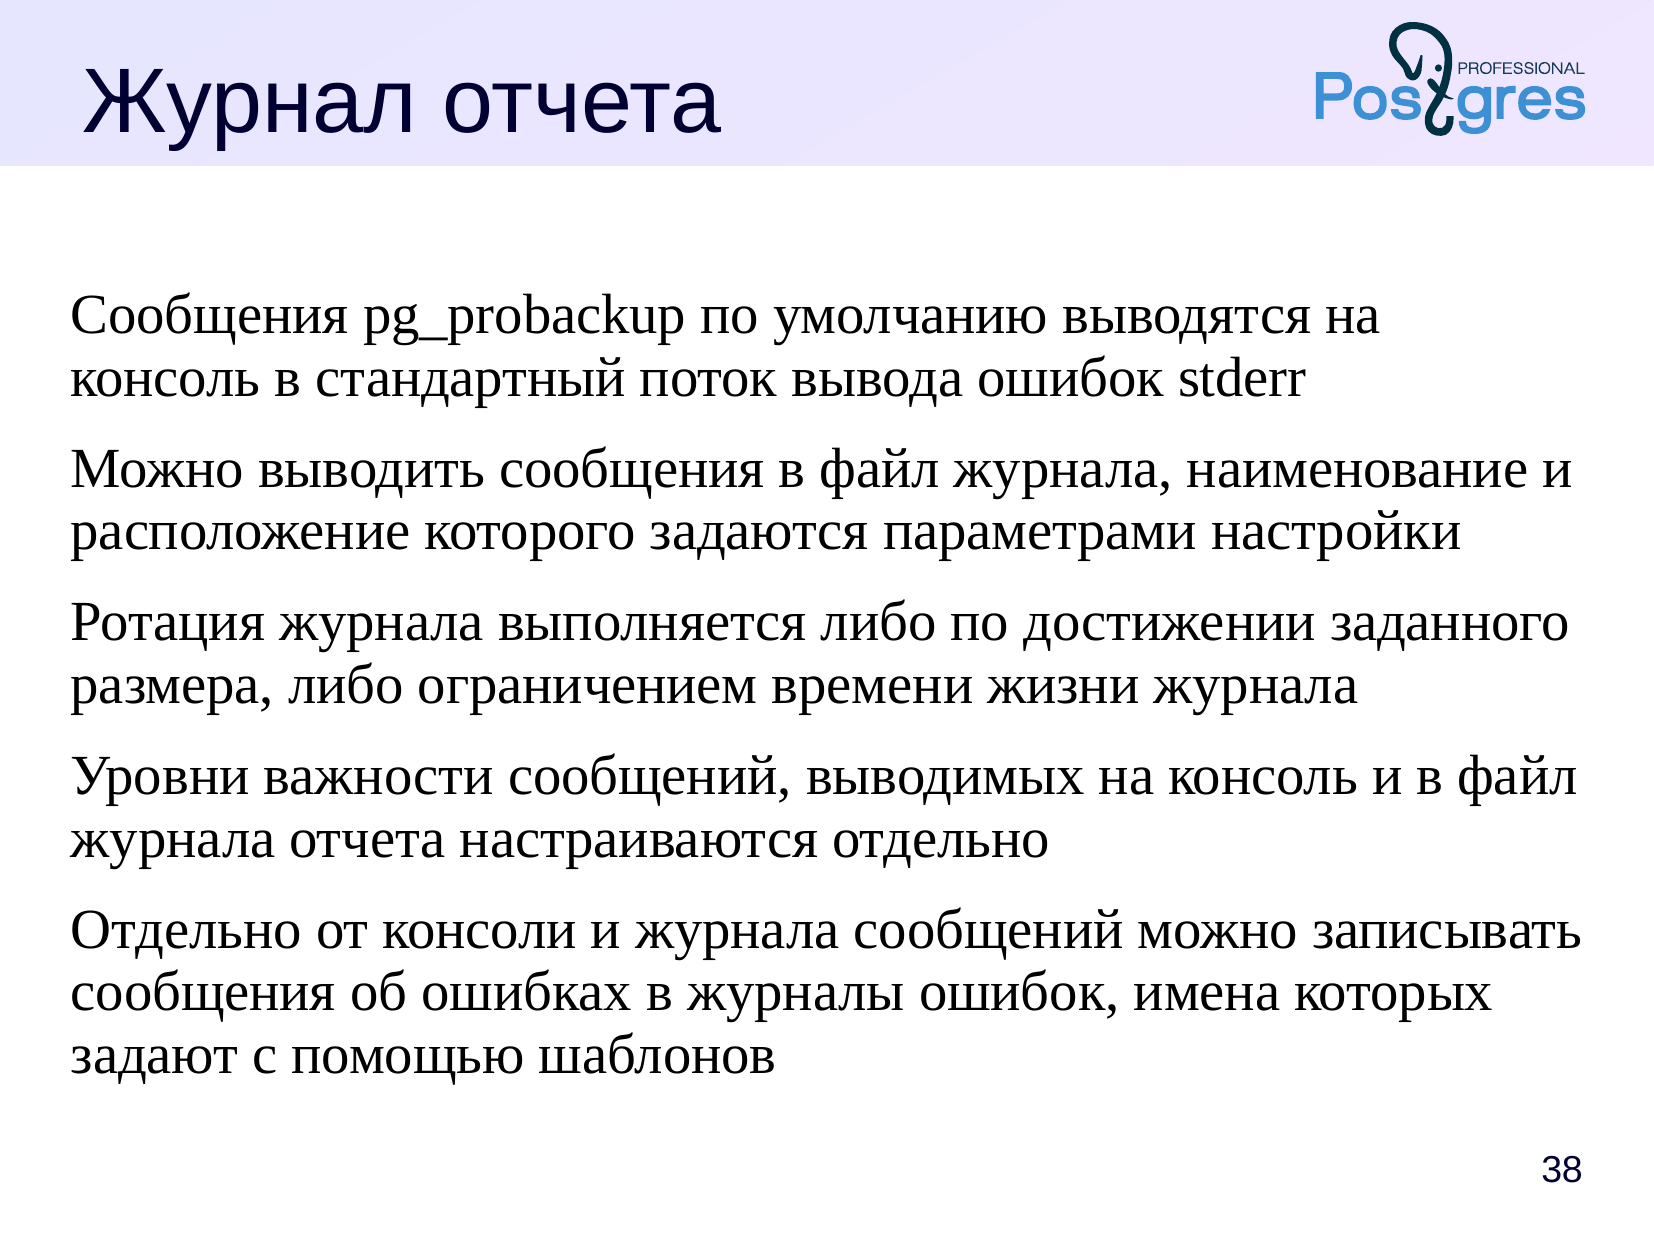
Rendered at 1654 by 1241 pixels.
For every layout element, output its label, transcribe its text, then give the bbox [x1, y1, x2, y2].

list Сообщения pg_probackup по умолчанию выводятся на консоль в стандартный поток вывода ошибок stderr Можно выводить сообщения в файл журнала, наименование и расположение которого задаются параметрами настройки Ротация журнала выполняется либо по достижении заданного размера, либо ограничением времени жизни журнала Уровни важности сообщений, выводимых на консоль и в файл журнала отчета настраиваются отдельно Отдельно от консоли и журнала сообщений можно записывать сообщения об ошибках в журналы ошибок, имена которых задают с помощью шаблонов [70, 283, 1583, 1134]
title Журнал отчета [82, 49, 1252, 153]
